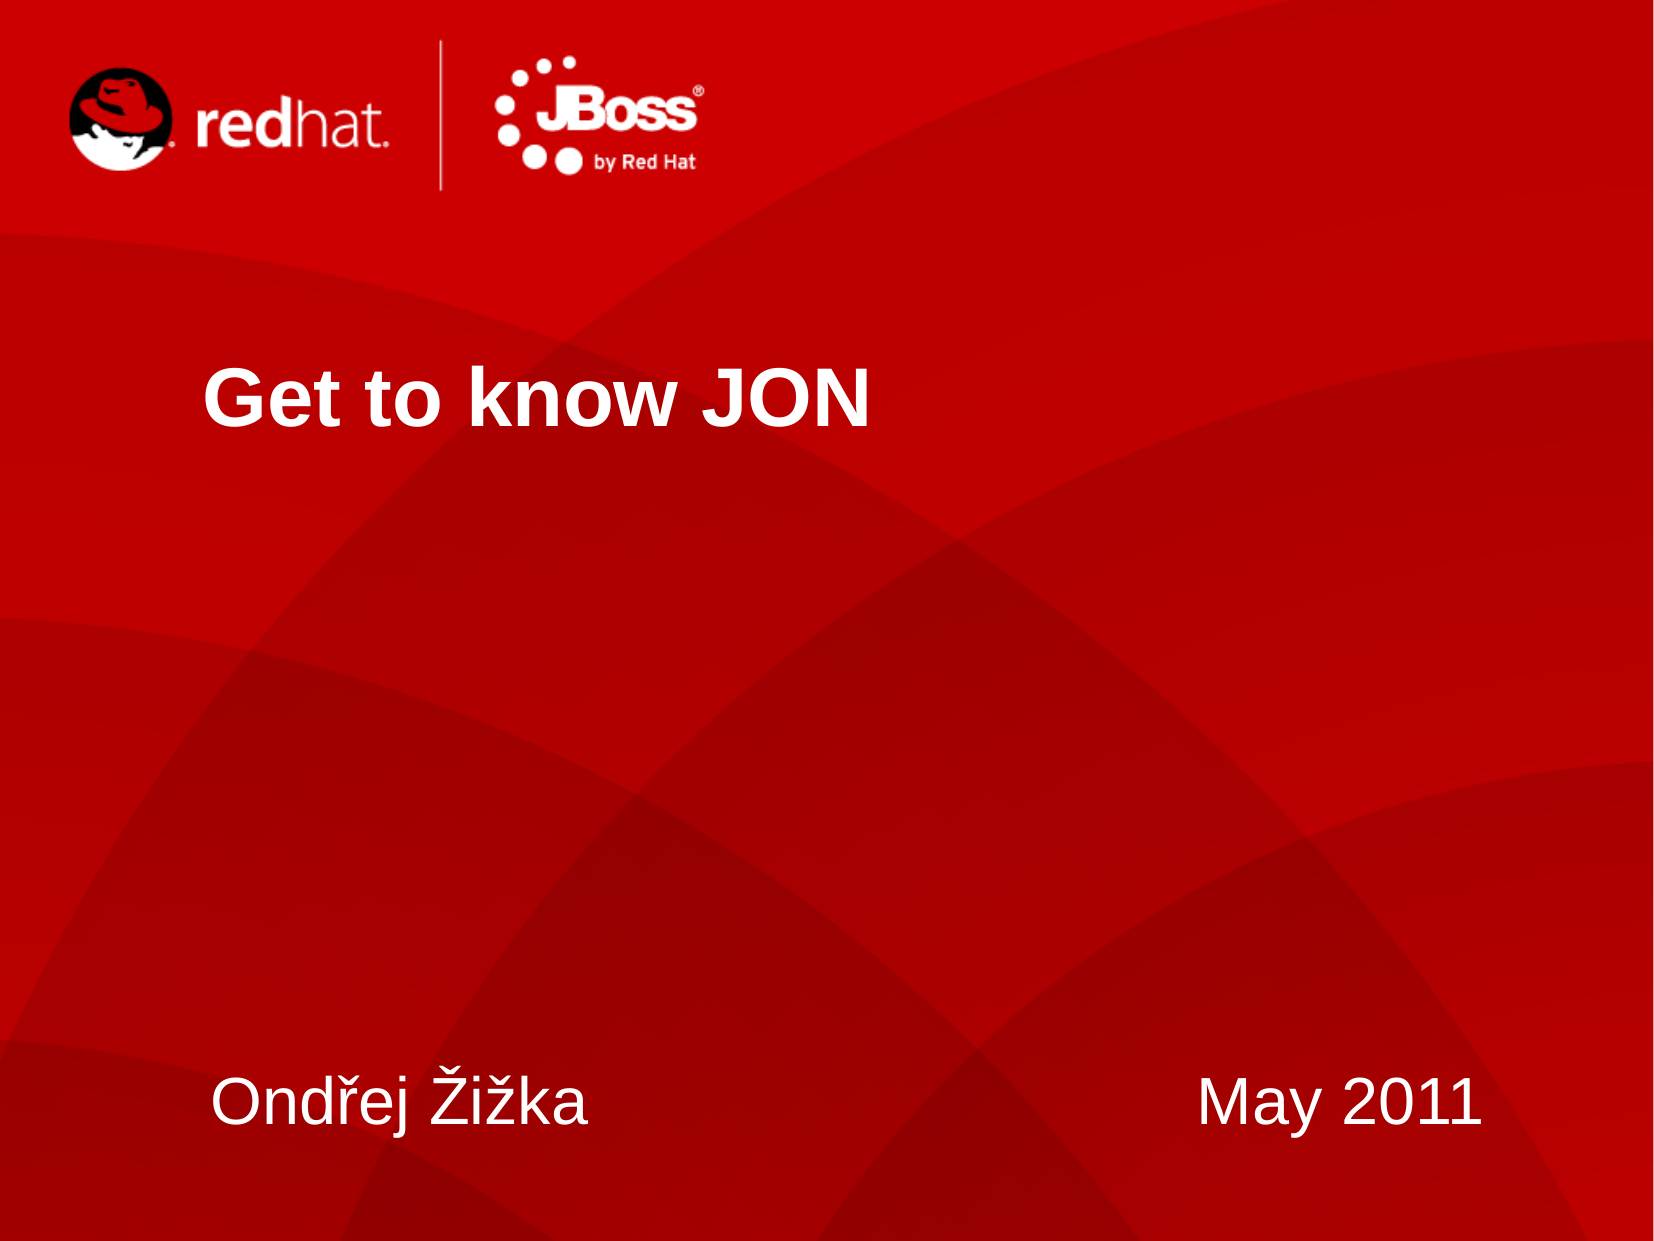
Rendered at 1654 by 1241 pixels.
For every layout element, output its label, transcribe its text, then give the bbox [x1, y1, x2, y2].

text_box Get to know JON [187, 297, 1426, 518]
picture [0, 0, 1654, 1241]
text_box Ondřej Žižka May 2011 [195, 1056, 1538, 1146]
